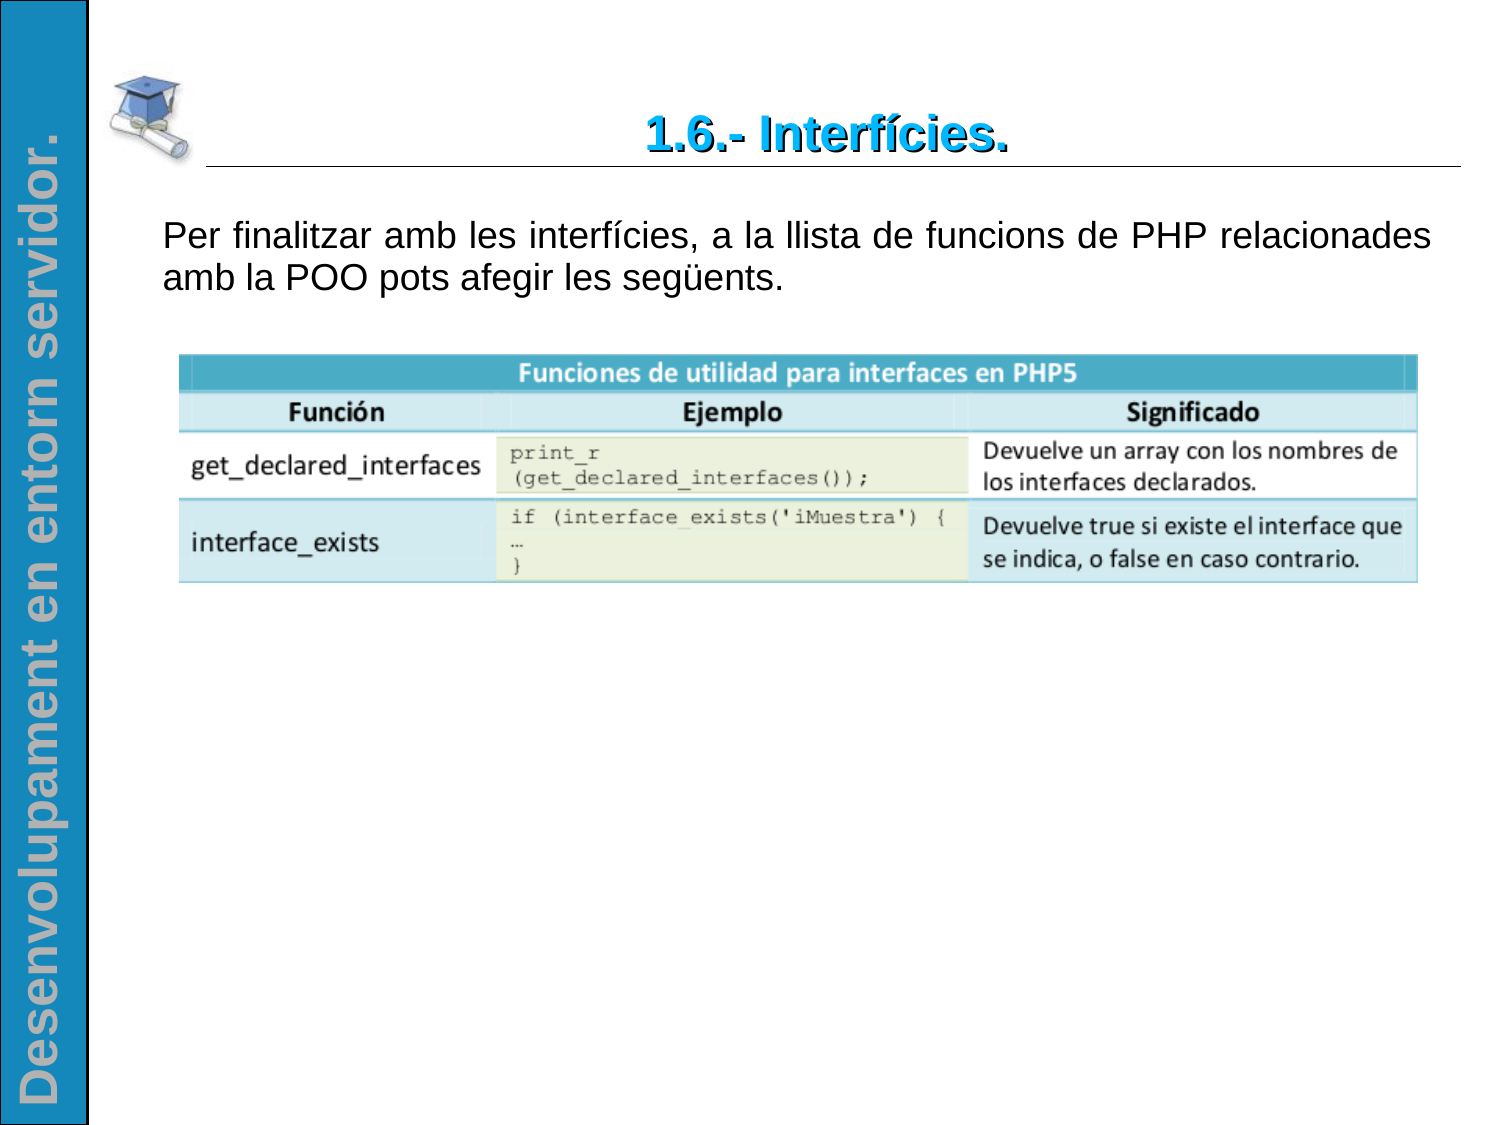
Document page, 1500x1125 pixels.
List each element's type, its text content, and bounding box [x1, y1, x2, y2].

text_box Per finalitzar amb les interfícies, a la llista de funcions de PHP relacionades amb la POO pots afegir les següents. [147, 206, 1447, 306]
picture [179, 354, 1418, 583]
picture [93, 61, 206, 174]
title 1.6.- Interfícies. [206, 88, 1447, 178]
